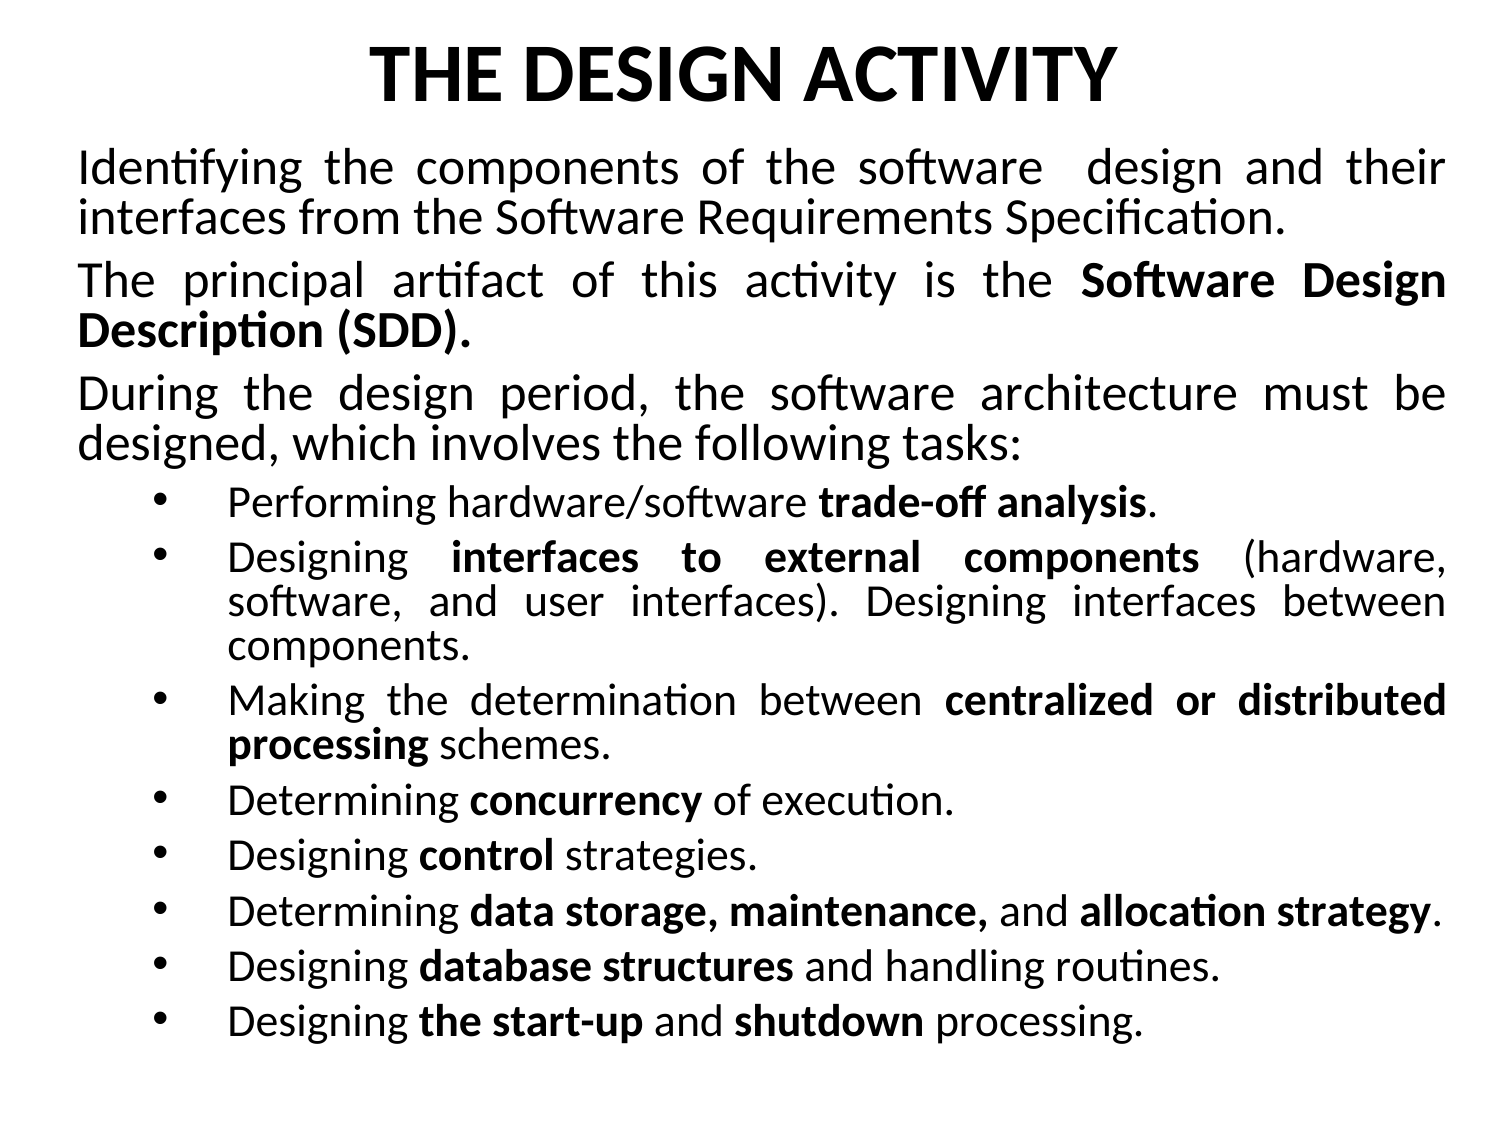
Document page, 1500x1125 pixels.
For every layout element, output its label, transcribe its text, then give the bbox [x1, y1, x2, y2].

title THE DESIGN ACTIVITY [0, 21, 1488, 238]
subtitle Identifying the components of the software design and their interfaces from the Software Requirements Specification. The principal artifact of this activity is the Software Design Description (SDD). During the design period, the software architecture must be designed, which involves the following tasks: Performing hardware/software trade-off analysis. Designing interfaces to external components (hardware, software, and user interfaces). Designing interfaces between components. Making the determination between centralized or distributed processing schemes. Determining concurrency of execution. Designing control strategies. Determining data storage, maintenance, and allocation strategy. Designing database structures and handling routines. Designing the start-up and shutdown processing. [62, 137, 1463, 1125]
